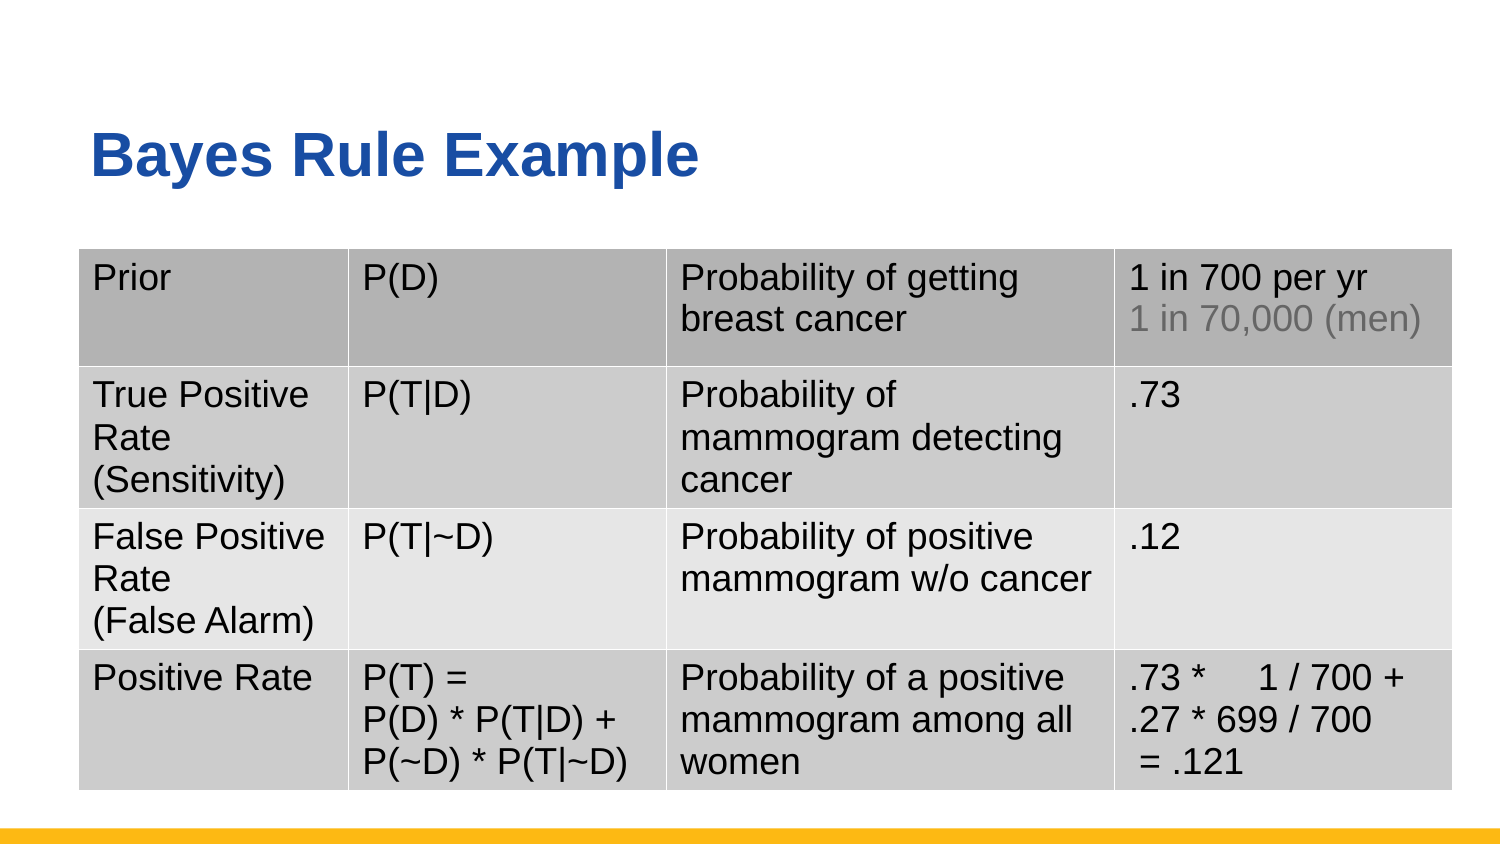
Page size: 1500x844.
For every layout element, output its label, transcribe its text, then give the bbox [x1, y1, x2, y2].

table_cell True Positive Rate (Sensitivity) [79, 367, 348, 508]
table_cell False Positive Rate (False Alarm) [79, 509, 348, 649]
table_cell Probability of a positive mammogram among all women [667, 650, 1114, 790]
table_header P(D) [349, 249, 666, 366]
table_cell P(T) = P(D) * P(T|D) + P(~D) * P(T|~D) [349, 650, 666, 790]
title Bayes Rule Example [75, 0, 1425, 197]
table_cell .12 [1115, 509, 1452, 649]
table_cell Positive Rate [79, 650, 348, 790]
table_cell .73 * 1 / 700 + .27 * 699 / 700 = .121 [1115, 650, 1452, 790]
table_cell Probability of positive mammogram w/o cancer [667, 509, 1114, 649]
table_cell Probability of mammogram detecting cancer [667, 367, 1114, 508]
table_header 1 in 700 per yr 1 in 70,000 (men) [1115, 249, 1452, 366]
table_cell .73 [1115, 367, 1452, 508]
table_header Probability of getting breast cancer [667, 249, 1114, 366]
table_cell P(T|D) [349, 367, 666, 508]
table_header Prior [79, 249, 348, 366]
table_cell P(T|~D) [349, 509, 666, 649]
